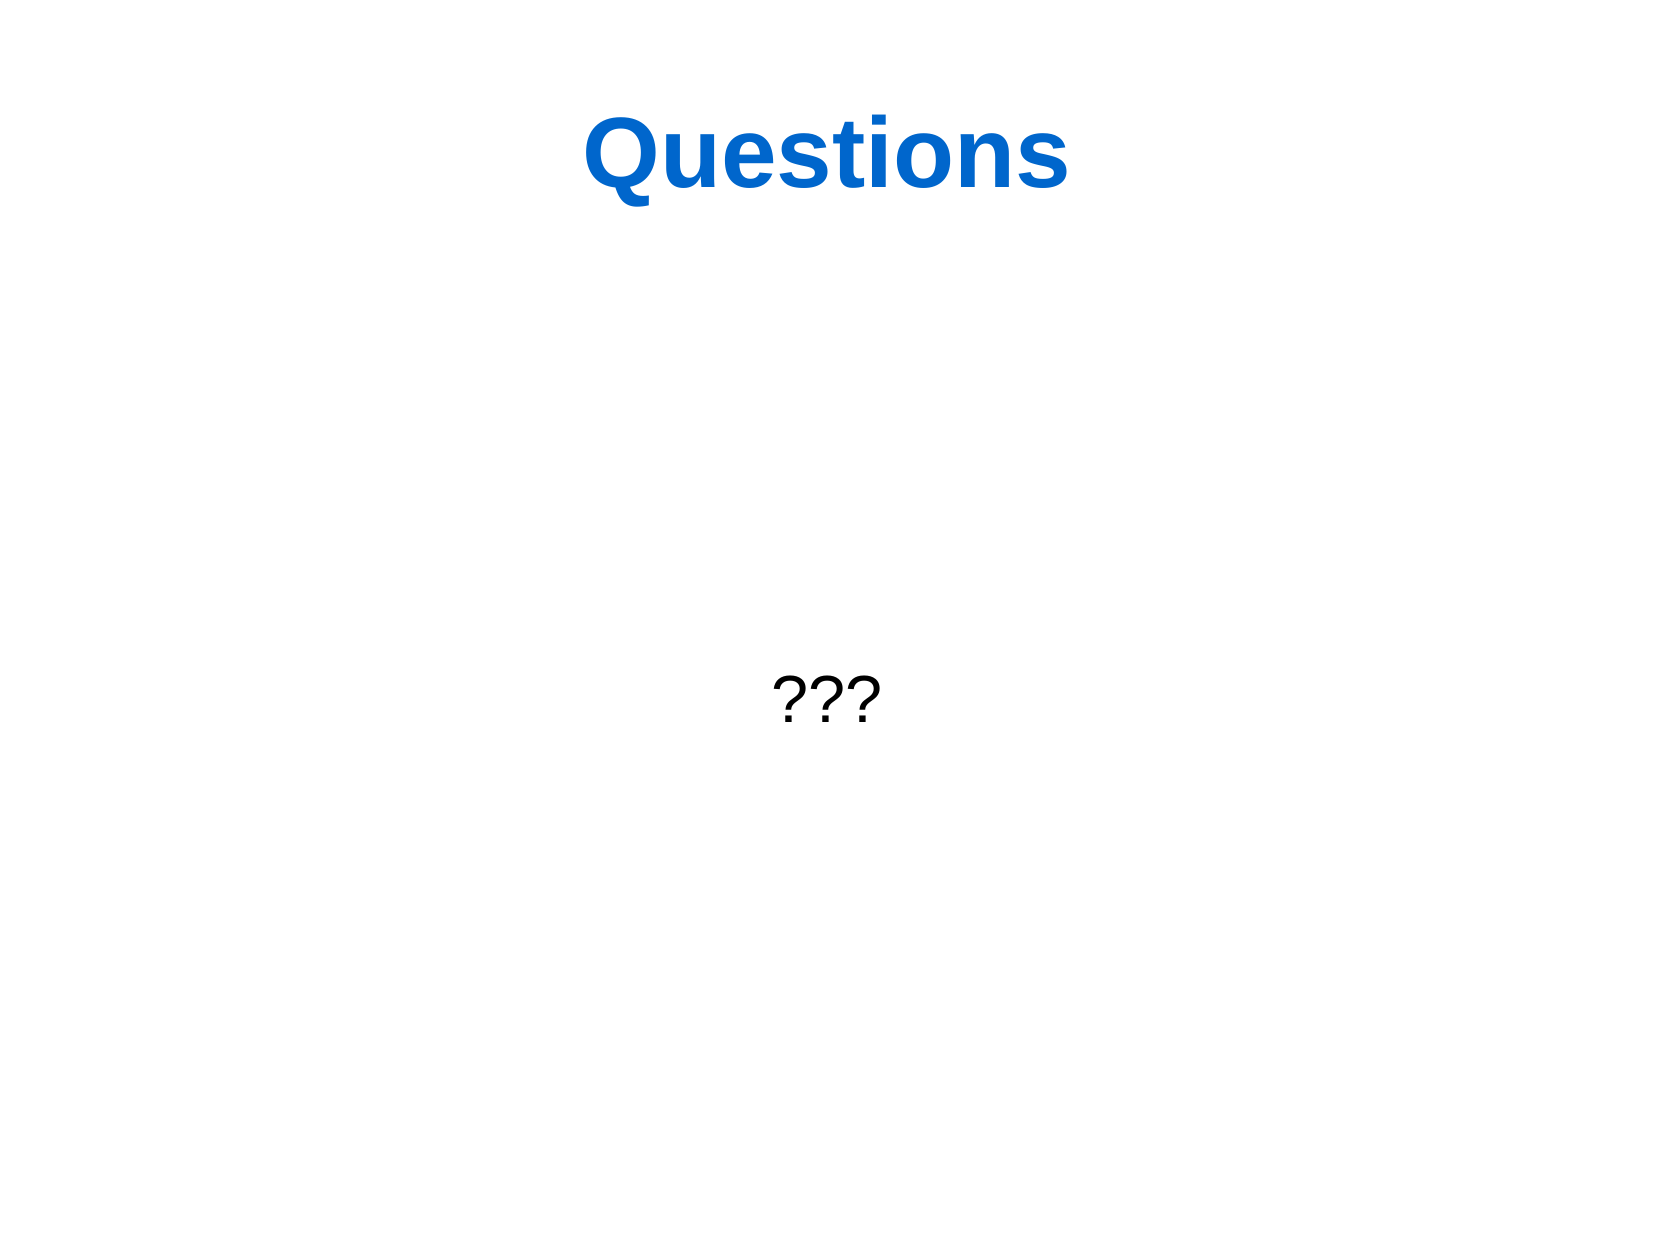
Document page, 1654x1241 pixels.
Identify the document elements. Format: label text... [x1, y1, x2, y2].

title Questions [82, 49, 1571, 257]
subtitle ??? [82, 290, 1571, 1109]
